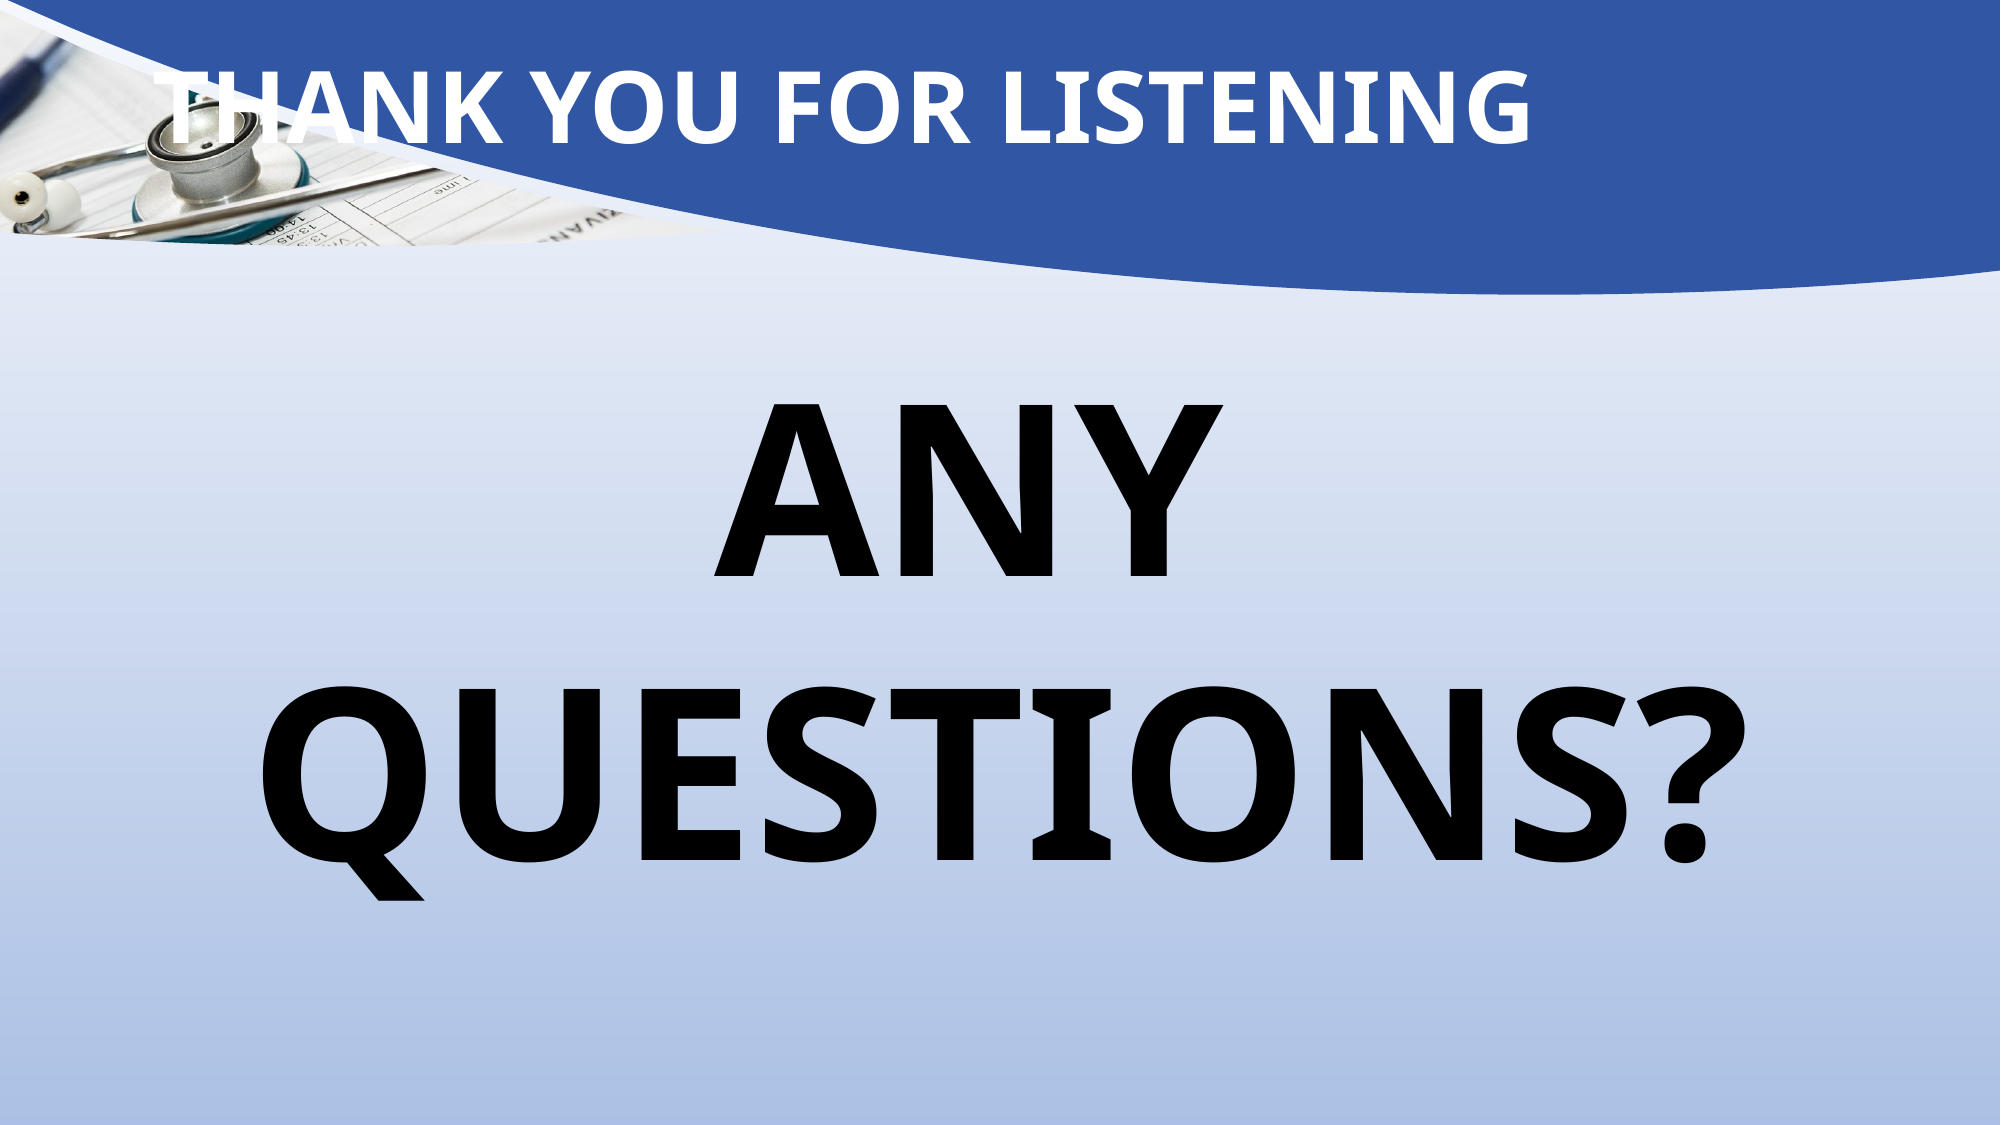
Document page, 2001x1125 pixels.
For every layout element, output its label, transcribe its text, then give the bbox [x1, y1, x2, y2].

list ANY QUESTIONS? [137, 361, 1863, 1014]
title THANK YOU FOR LISTENING [137, 2, 2000, 221]
